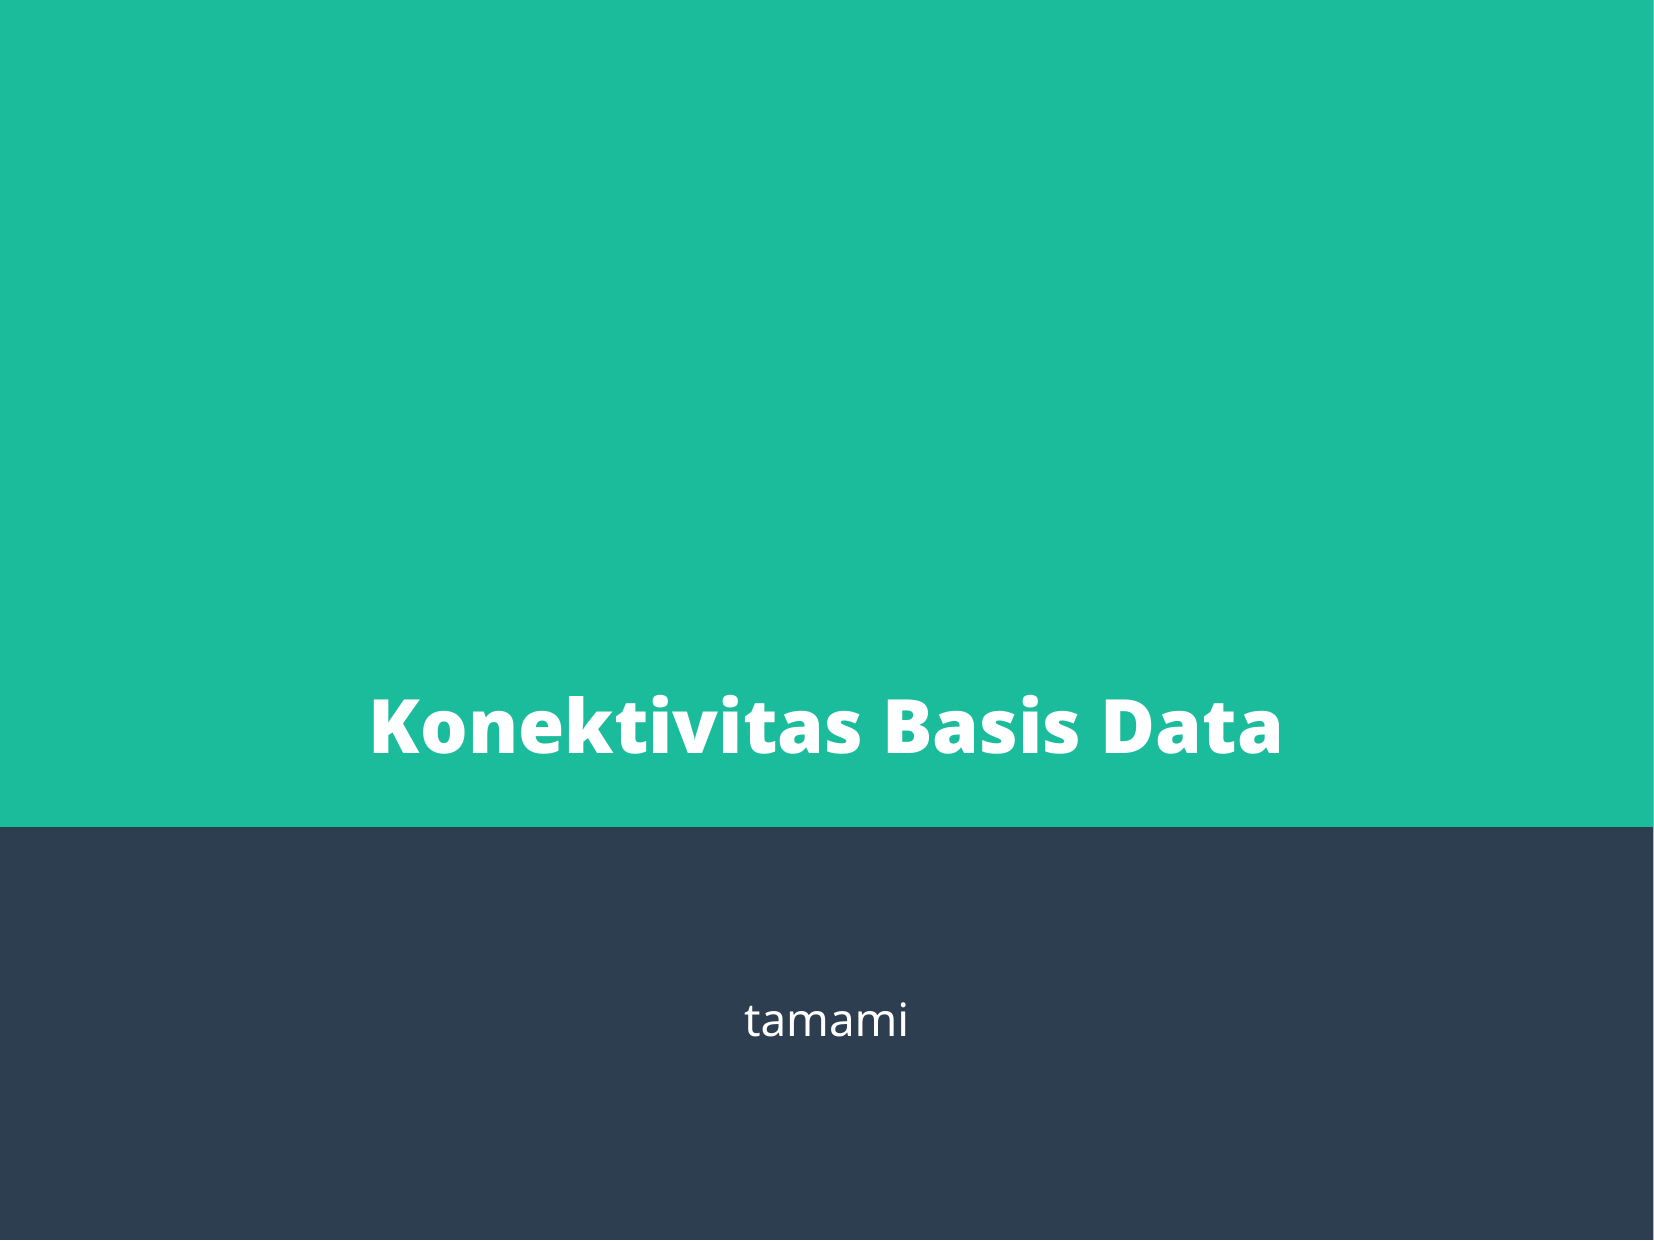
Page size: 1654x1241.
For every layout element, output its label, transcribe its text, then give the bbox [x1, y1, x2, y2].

title Konektivitas Basis Data [59, 620, 1595, 778]
subtitle tamami [59, 856, 1595, 1182]
